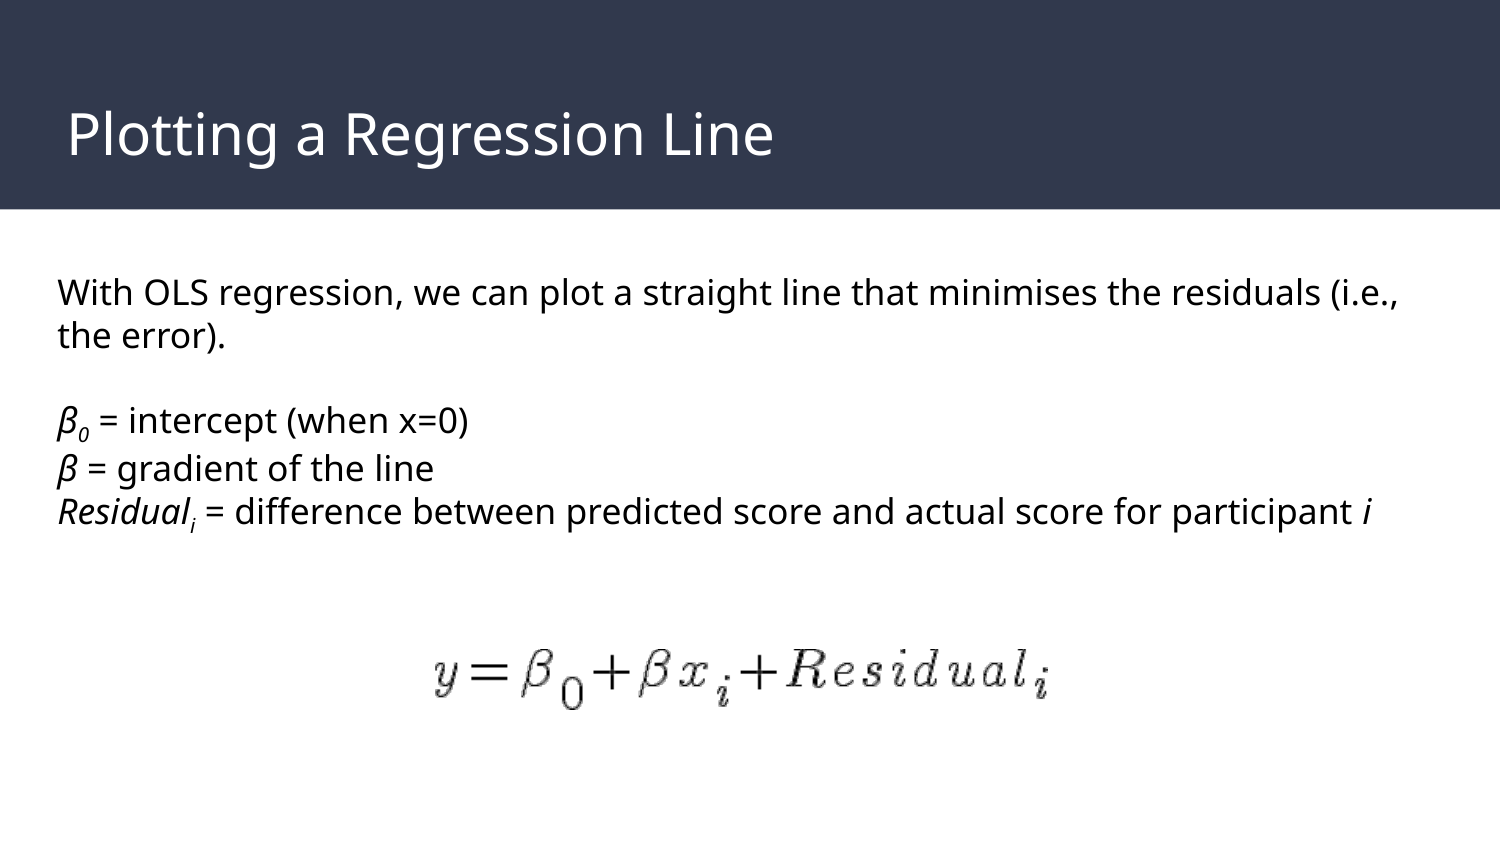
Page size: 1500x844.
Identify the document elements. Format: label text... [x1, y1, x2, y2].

picture [434, 649, 1048, 710]
text_box With OLS regression, we can plot a straight line that minimises the residuals (i.e., the error). β0 = intercept (when x=0) β = gradient of the line Residuali = difference between predicted score and actual score for participant i [42, 255, 1440, 549]
title Plotting a Regression Line [51, 82, 1449, 185]
